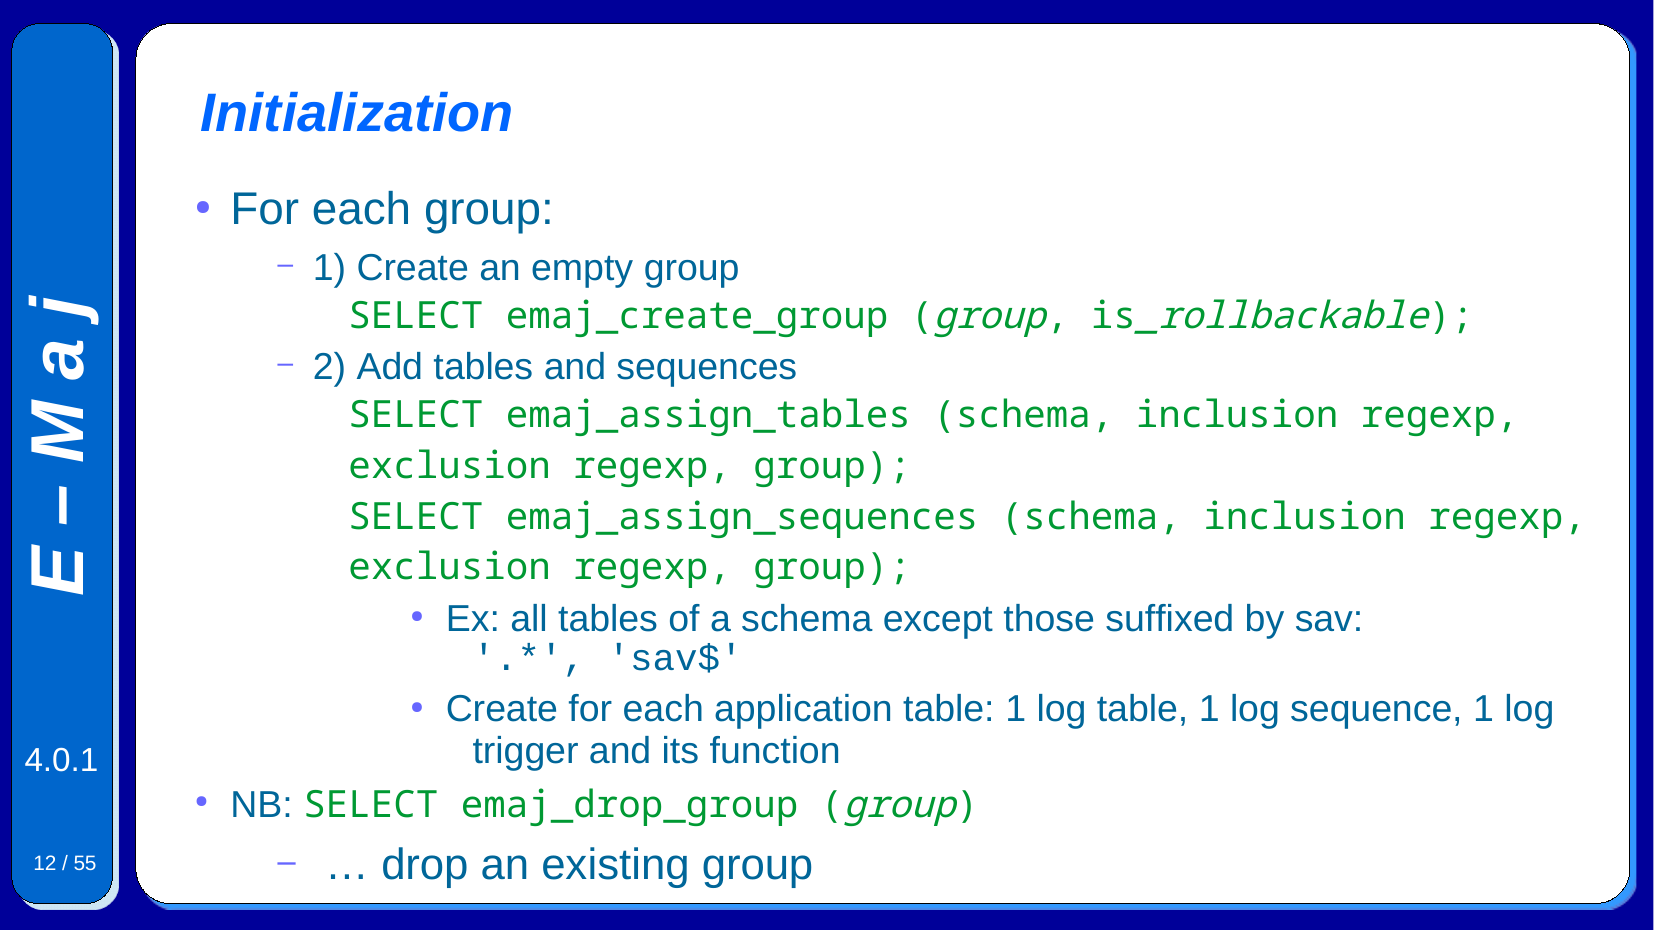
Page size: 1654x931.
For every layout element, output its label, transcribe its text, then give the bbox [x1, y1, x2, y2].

list For each group: 1) Create an empty group SELECT emaj_create_group (group, is_rollbackable); 2) Add tables and sequences SELECT emaj_assign_tables (schema, inclusion regexp, exclusion regexp, group); SELECT emaj_assign_sequences (schema, inclusion regexp, exclusion regexp, group); Ex: all tables of a schema except those suffixed by sav: '.*', 'sav$' Create for each application table: 1 log table, 1 log sequence, 1 log trigger and its function NB: SELECT emaj_drop_group (group) … drop an existing group [177, 183, 1587, 888]
title Initialization [200, 34, 1575, 183]
